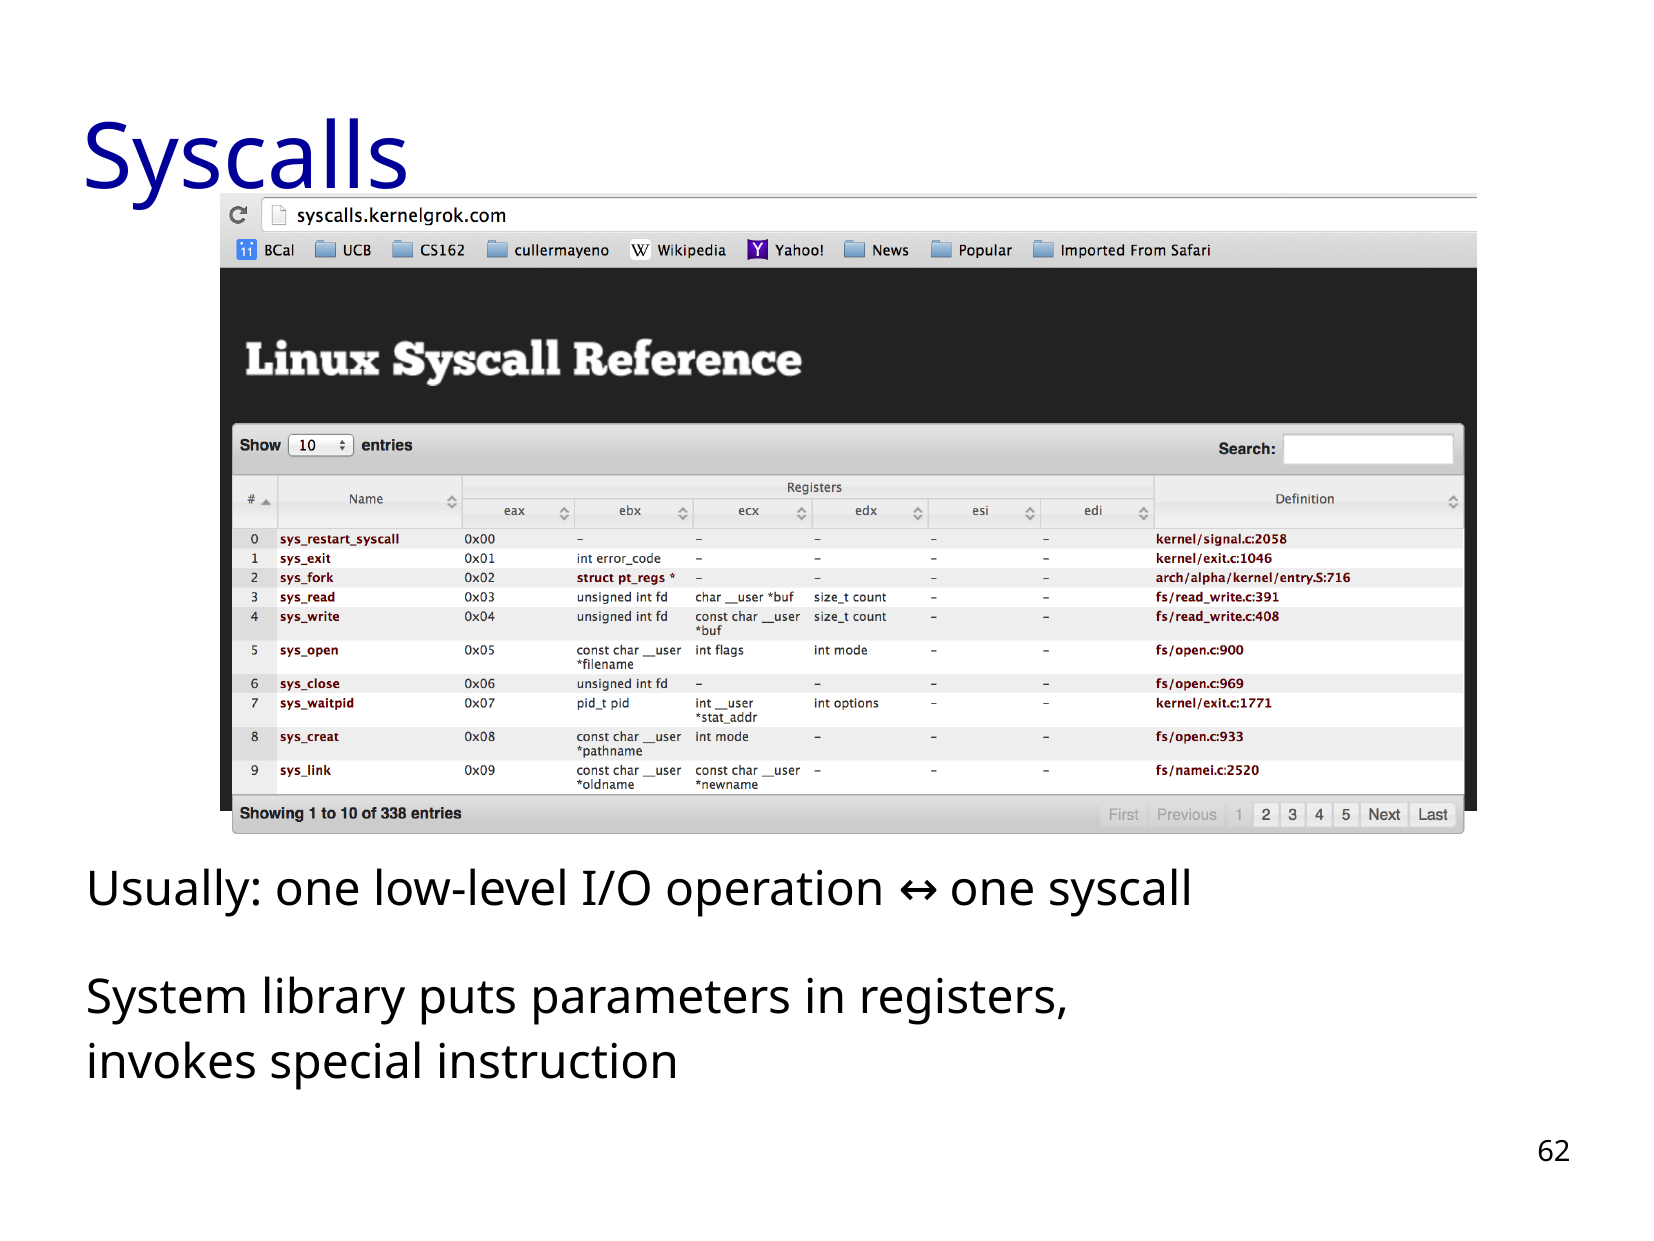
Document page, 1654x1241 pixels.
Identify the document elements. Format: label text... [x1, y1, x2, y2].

list Usually: one low-level I/O operation ↔ one syscall System library puts parameters in registers, invokes special instruction [60, 854, 1571, 1096]
title Syscalls [82, 49, 1571, 257]
picture [220, 257, 1477, 854]
